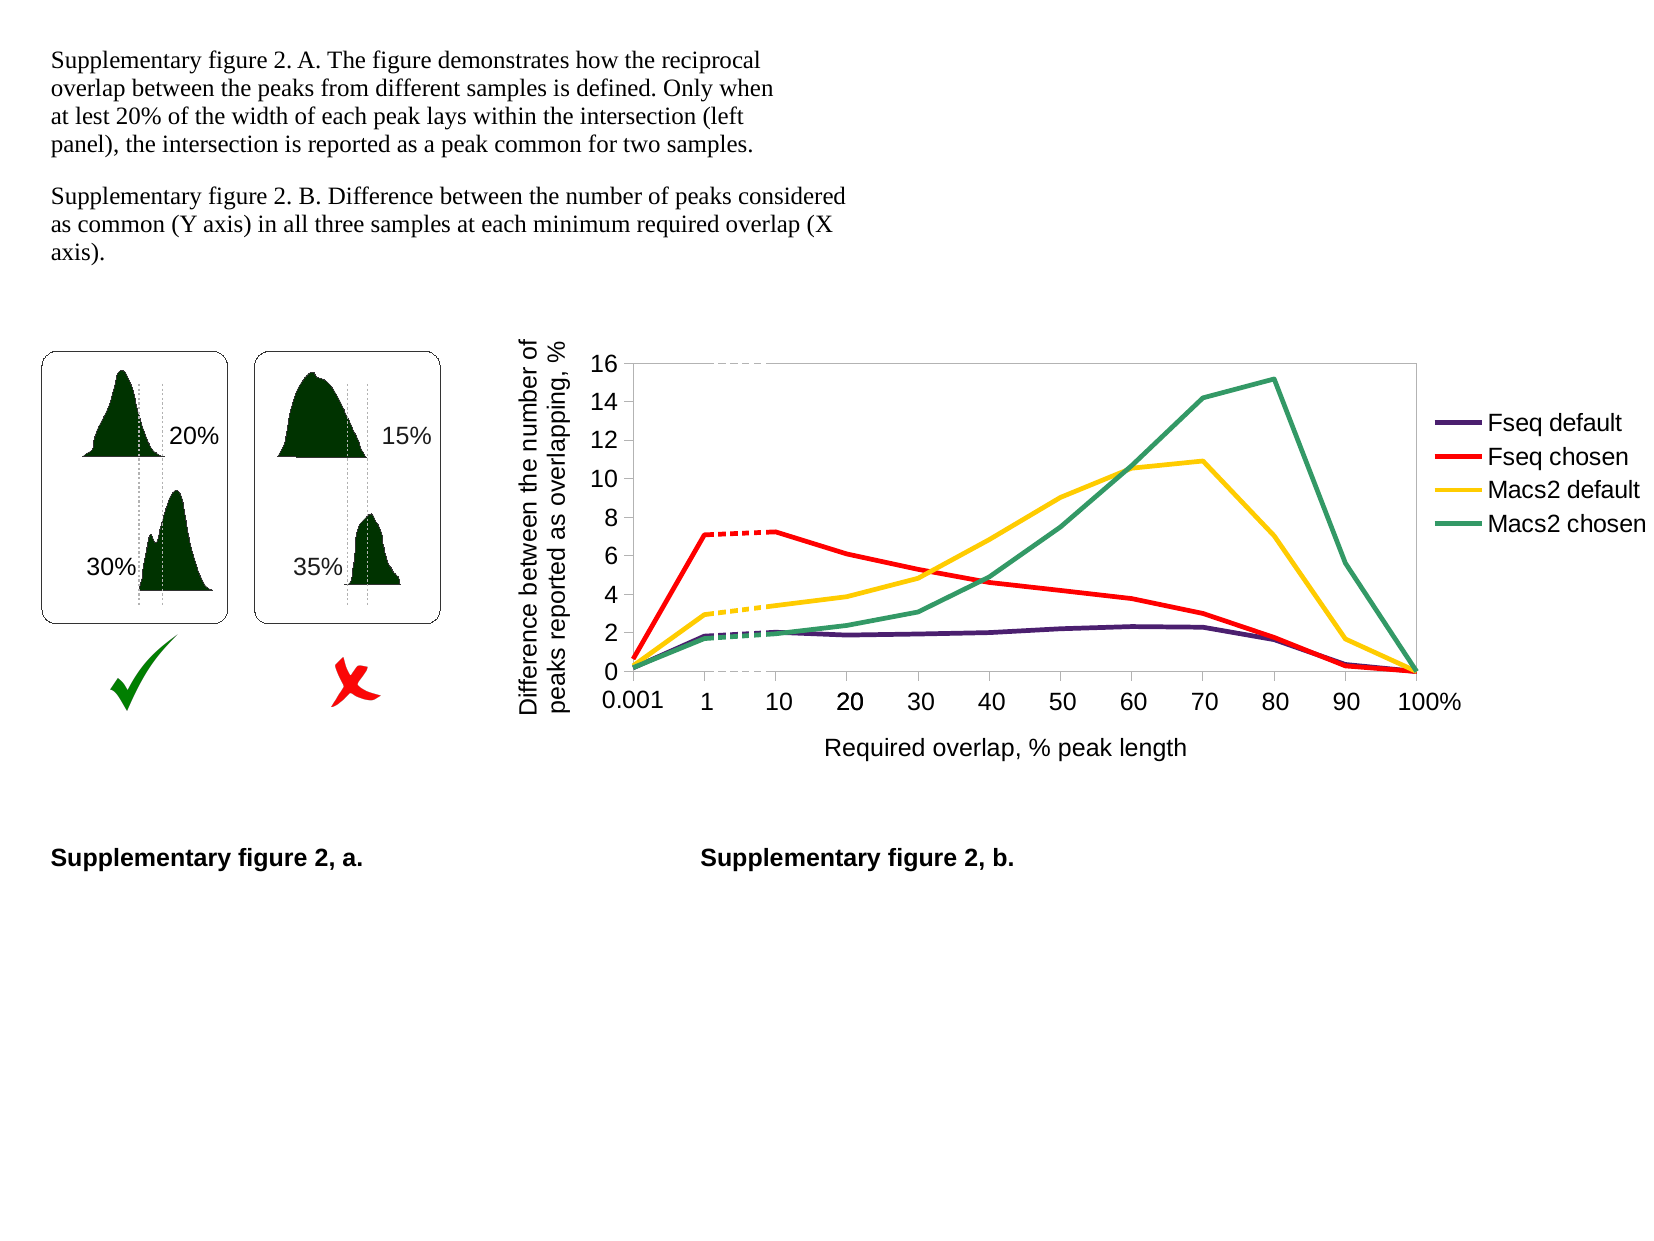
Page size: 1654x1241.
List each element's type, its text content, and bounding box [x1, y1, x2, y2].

text_box [749, 354, 754, 686]
text_box 40 [963, 680, 1034, 724]
text_box 20 [821, 680, 892, 724]
text_box [140, 490, 213, 591]
text_box 70 [1176, 680, 1246, 724]
picture [110, 634, 178, 711]
text_box 15% [441, 414, 448, 459]
text_box [82, 370, 153, 457]
text_box [355, 513, 401, 585]
text_box [738, 354, 742, 686]
text_box 10 [750, 680, 821, 724]
text_box Supplementary figure 2. B. Difference between the number of peaks considered as common (Y axis) in all three samples at each minimum required overlap (X axis). [36, 175, 862, 275]
text_box 80 [1246, 680, 1317, 724]
text_box 60 [1105, 680, 1176, 724]
text_box Required overlap, % peak length [809, 727, 1204, 770]
text_box [673, 685, 1424, 727]
text_box Difference between the number of peaks reported as overlapping, % [506, 323, 578, 732]
text_box 1 [685, 680, 750, 724]
text_box Supplementary figure 2, b. [685, 836, 1030, 882]
text_box 30 [892, 680, 963, 724]
text_box 90 [1317, 680, 1382, 724]
picture [1426, 402, 1654, 544]
text_box 30% [70, 544, 153, 589]
text_box 15% [365, 414, 440, 459]
text_box Supplementary figure 2. A. The figure demonstrates how the reciprocal overlap between the peaks from different samples is defined. Only when at lest 20% of the width of each peak lays within the intersection (left panel), the intersection is reported as a peak common for two samples. [36, 39, 790, 167]
text_box [726, 354, 730, 686]
text_box 20% [228, 414, 236, 459]
picture [331, 657, 381, 707]
text_box 20% [153, 414, 227, 459]
text_box 50 [1034, 680, 1105, 724]
text_box [761, 354, 766, 686]
text_box 35% [277, 544, 360, 589]
chart [578, 342, 1442, 721]
text_box [714, 354, 718, 686]
text_box Supplementary figure 2, a. [35, 836, 380, 882]
text_box 100% [1382, 680, 1477, 724]
text_box [277, 372, 365, 458]
